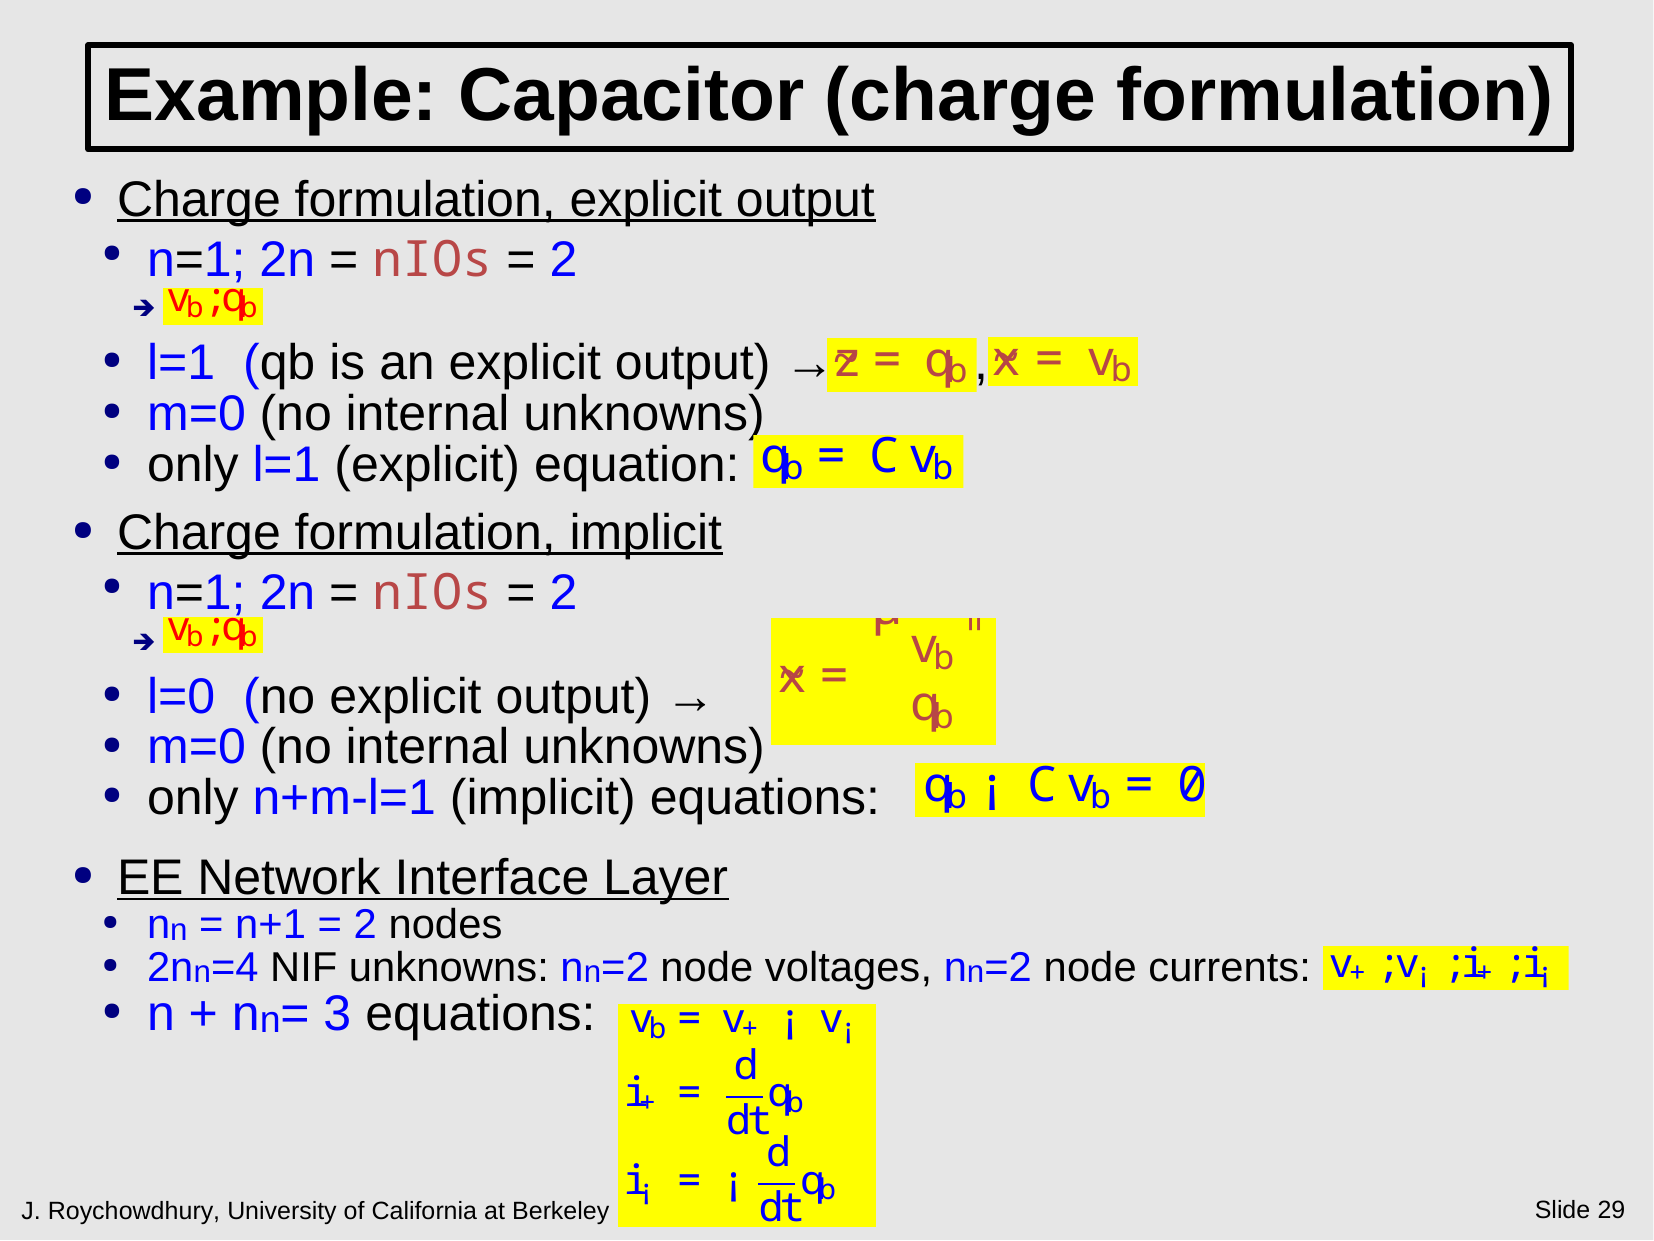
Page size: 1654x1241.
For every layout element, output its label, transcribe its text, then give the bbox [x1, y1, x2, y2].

picture [753, 434, 964, 489]
picture [617, 1003, 877, 1228]
picture [770, 618, 996, 745]
picture [915, 763, 1206, 817]
picture [988, 336, 1139, 386]
picture [1322, 945, 1569, 991]
list Charge formulation, explicit output n=1; 2n = nIOs = 2 l=1 (qb is an explicit output) → , m=0 (no internal unknowns) only l=1 (explicit) equation: Charge formulation, implicit n=1; 2n = nIOs = 2 l=0 (no explicit output) → m=0 (no internal unknowns) only n+m-l=1 (implicit) equations: EE Network Interface Layer nn = n+1 = 2 nodes 2nn=4 NIF unknowns: nn=2 node voltages, nn=2 node currents: n + nn= 3 equations: [41, 175, 1455, 1071]
picture [826, 337, 977, 392]
title Example: Capacitor (charge formulation) [88, 45, 1572, 150]
picture [163, 616, 264, 654]
picture [163, 288, 264, 325]
